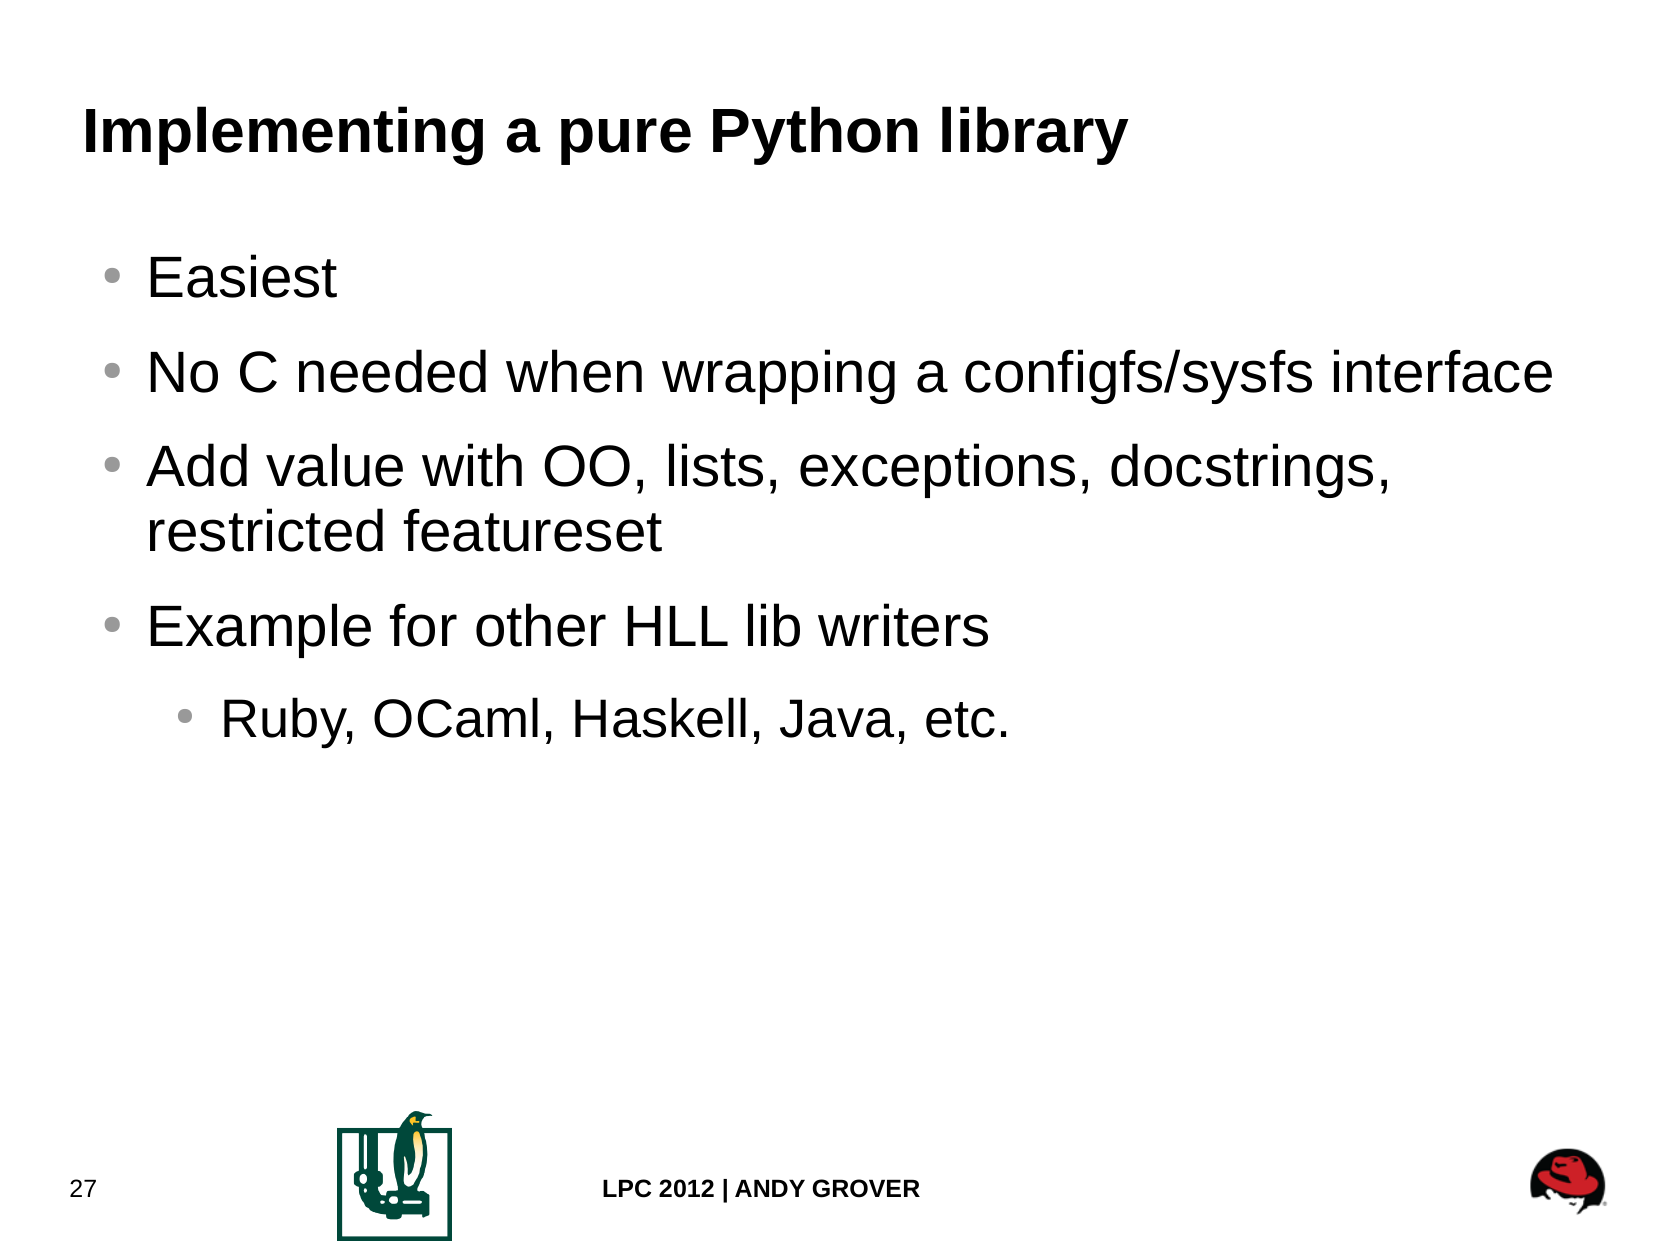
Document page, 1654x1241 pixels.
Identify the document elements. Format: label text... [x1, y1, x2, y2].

title Implementing a pure Python library [82, 37, 1571, 226]
list Easiest No C needed when wrapping a configfs/sysfs interface Add value with OO, lists, exceptions, docstrings, restricted featureset Example for other HLL lib writers Ruby, OCaml, Haskell, Java, etc. [86, 244, 1576, 1039]
picture [337, 1111, 452, 1241]
picture [1529, 1146, 1613, 1224]
